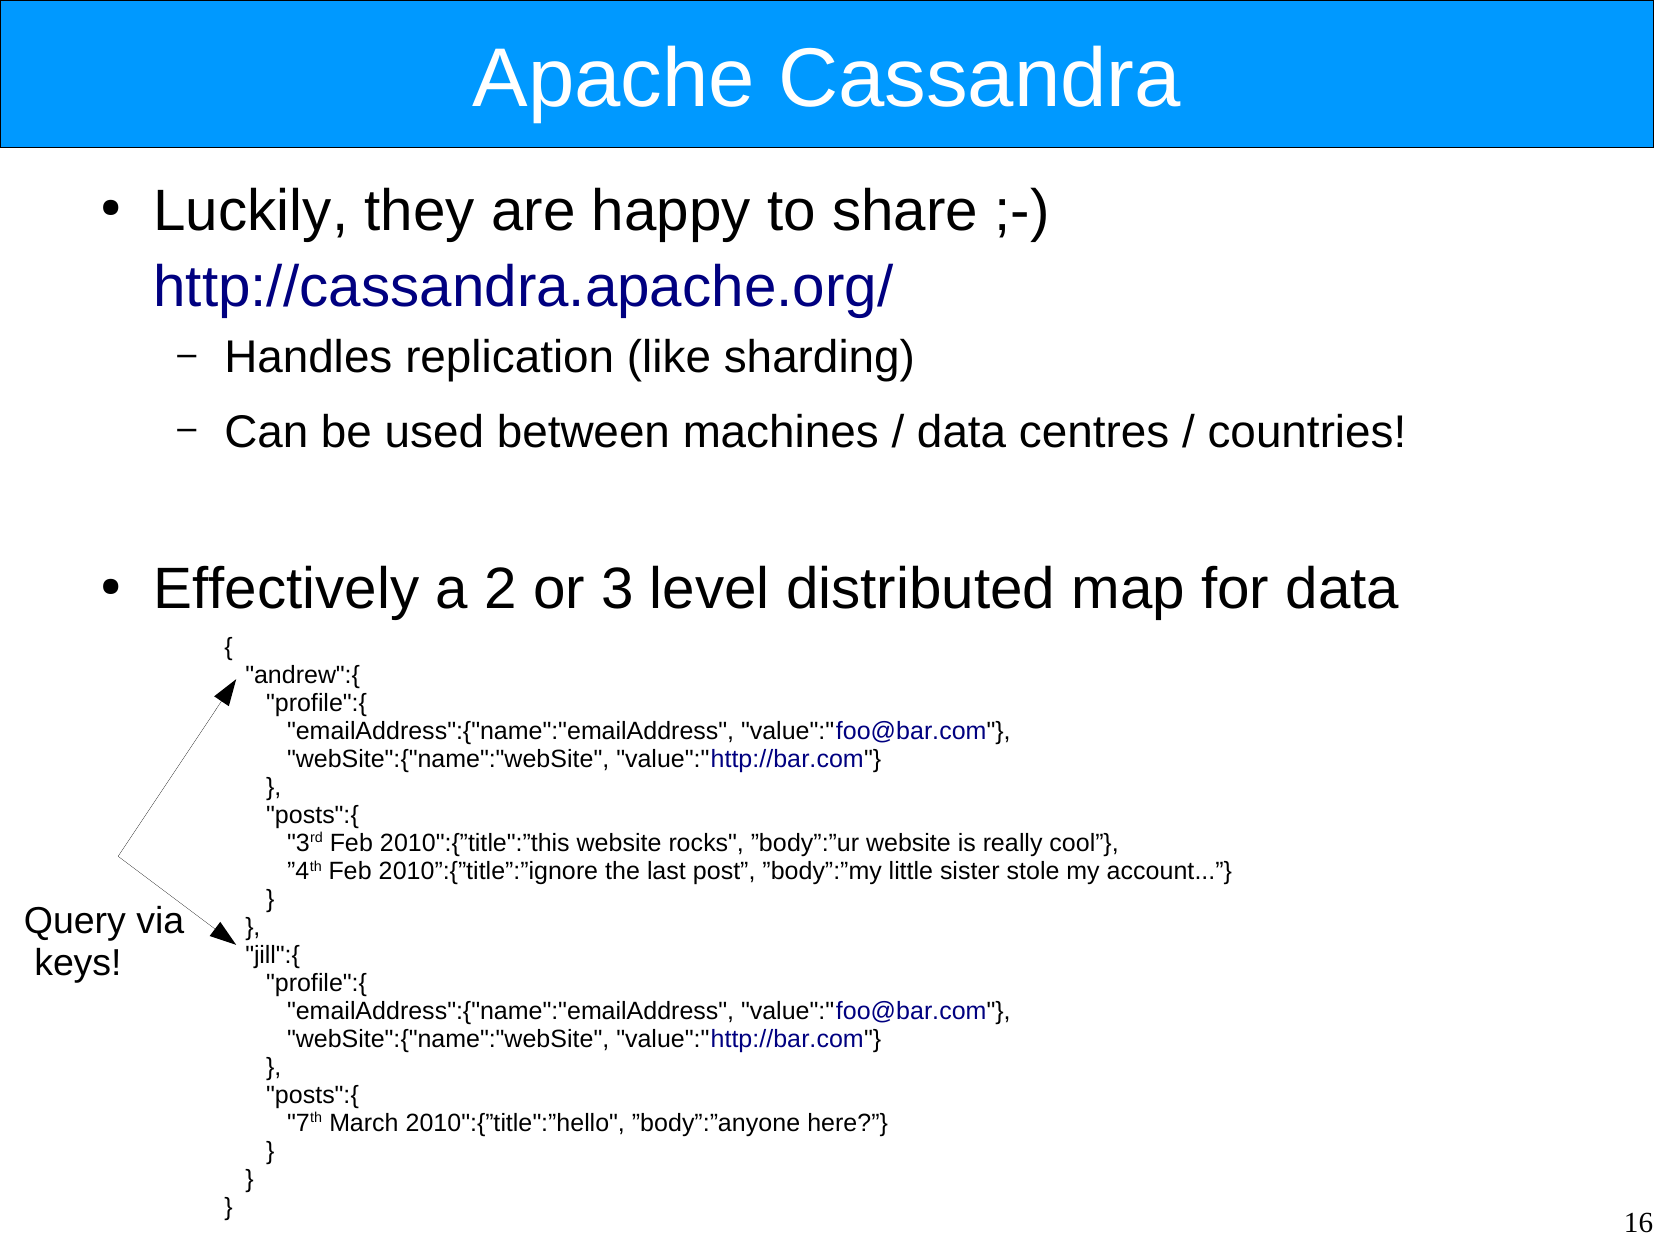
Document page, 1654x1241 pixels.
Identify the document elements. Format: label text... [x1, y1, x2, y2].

list Luckily, they are happy to share ;-) http://cassandra.apache.org/ Handles replication (like sharding) Can be used between machines / data centres / countries! Effectively a 2 or 3 level distributed map for data { "andrew":{ "profile":{ "emailAddress":{"name":"emailAddress", "value":"foo@bar.com"}, "webSite":{"name":"webSite", "value":"http://bar.com"} }, "posts":{ "3rd Feb 2010":{”title":”this website rocks", ”body”:”ur website is really cool”}, ”4th Feb 2010”:{”title”:”ignore the last post”, ”body”:”my little sister stole my account...”} } }, "jill":{ "profile":{ "emailAddress":{"name":"emailAddress", "value":"foo@bar.com"}, "webSite":{"name":"webSite", "value":"http://bar.com"} }, "posts":{ "7th March 2010":{”title":”hello", ”body”:”anyone here?”} } } } [82, 177, 1571, 1223]
text_box Query via keys! [9, 891, 199, 991]
title Apache Cassandra [82, 21, 1571, 135]
